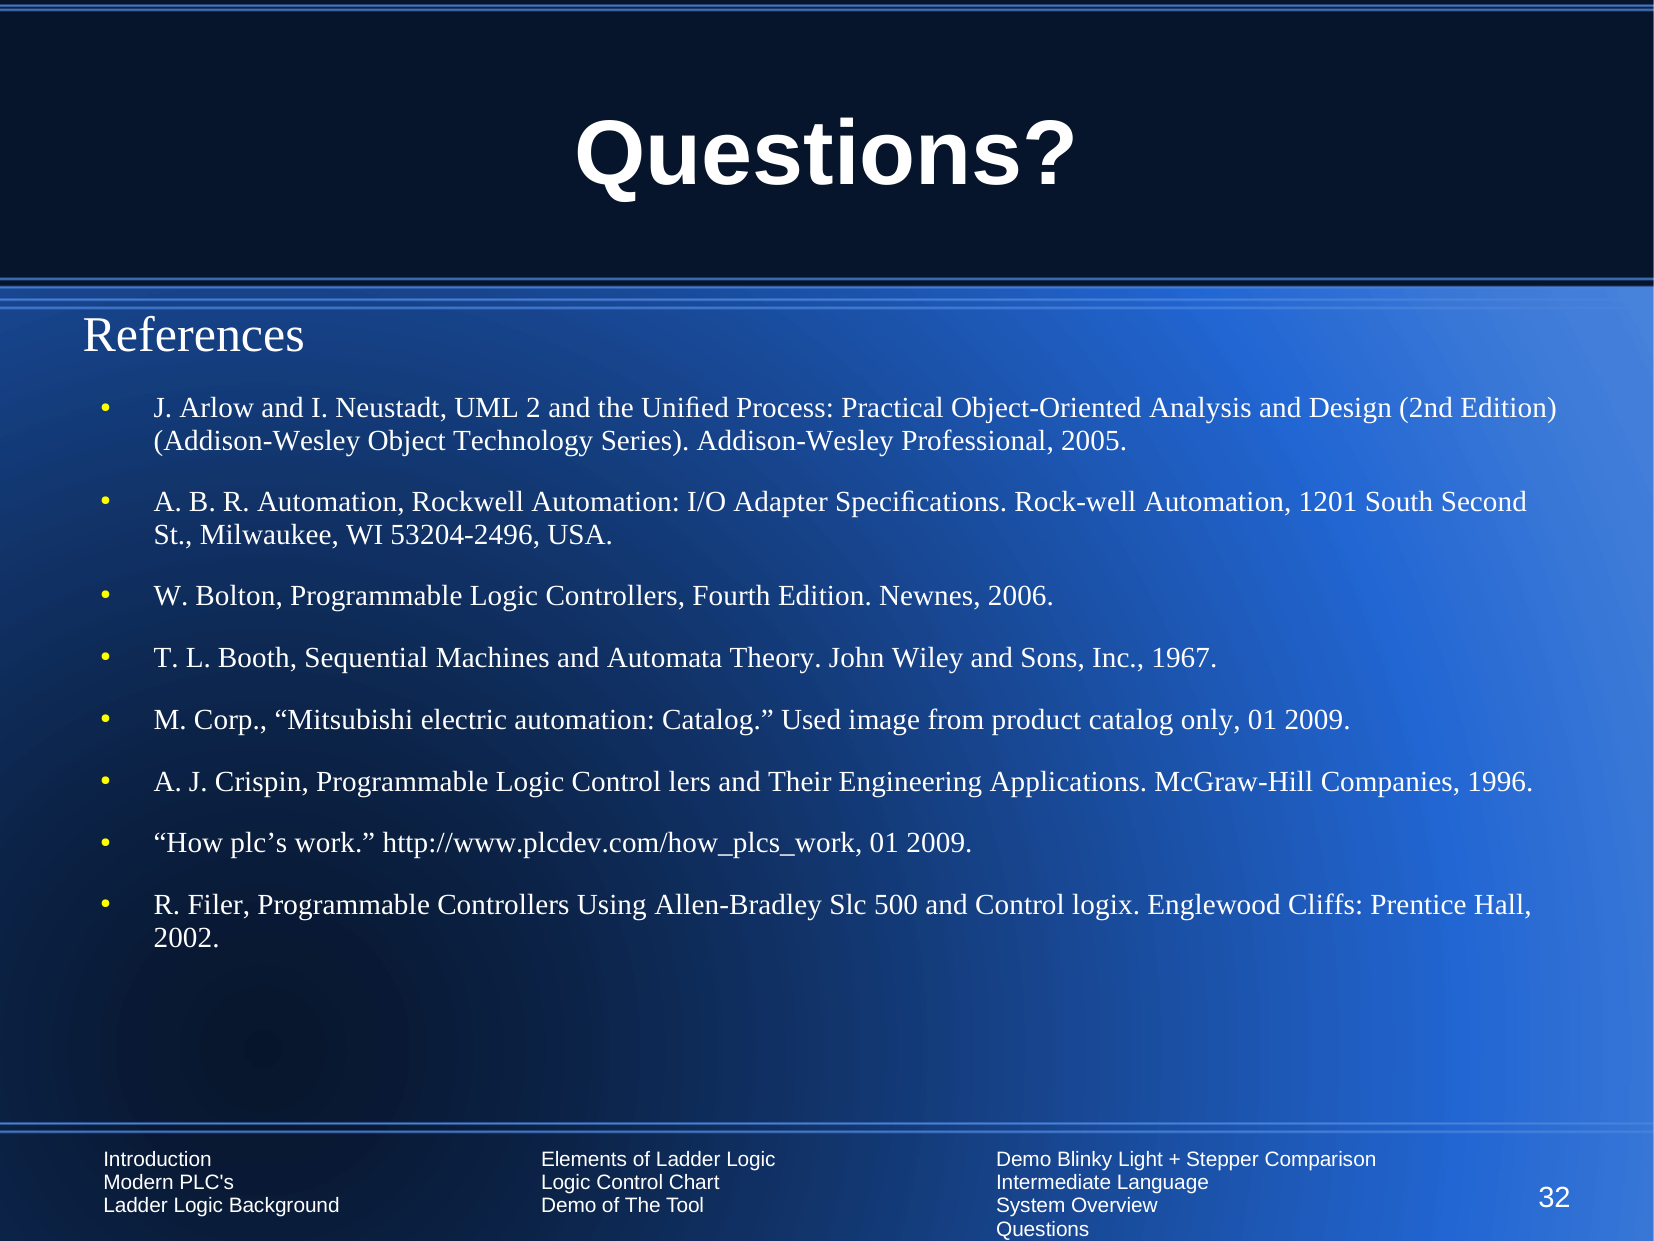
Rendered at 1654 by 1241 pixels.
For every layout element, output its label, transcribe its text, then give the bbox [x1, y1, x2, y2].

picture [0, 0, 1654, 1241]
list References J. Arlow and I. Neustadt, UML 2 and the Uniﬁed Process: Practical Object-Oriented Analysis and Design (2nd Edition) (Addison-Wesley Object Technology Series). Addison-Wesley Professional, 2005. A. B. R. Automation, Rockwell Automation: I/O Adapter Speciﬁcations. Rock-well Automation, 1201 South Second St., Milwaukee, WI 53204-2496, USA. W. Bolton, Programmable Logic Controllers, Fourth Edition. Newnes, 2006. T. L. Booth, Sequential Machines and Automata Theory. John Wiley and Sons, Inc., 1967. M. Corp., “Mitsubishi electric automation: Catalog.” Used image from product catalog only, 01 2009. A. J. Crispin, Programmable Logic Control lers and Their Engineering Applications. McGraw-Hill Companies, 1996. “How plc’s work.” http://www.plcdev.com/how_plcs_work, 01 2009. R. Filer, Programmable Controllers Using Allen-Bradley Slc 500 and Control logix. Englewood Cliffs: Prentice Hall, 2002. [82, 307, 1571, 1111]
title Questions? [82, 49, 1571, 257]
